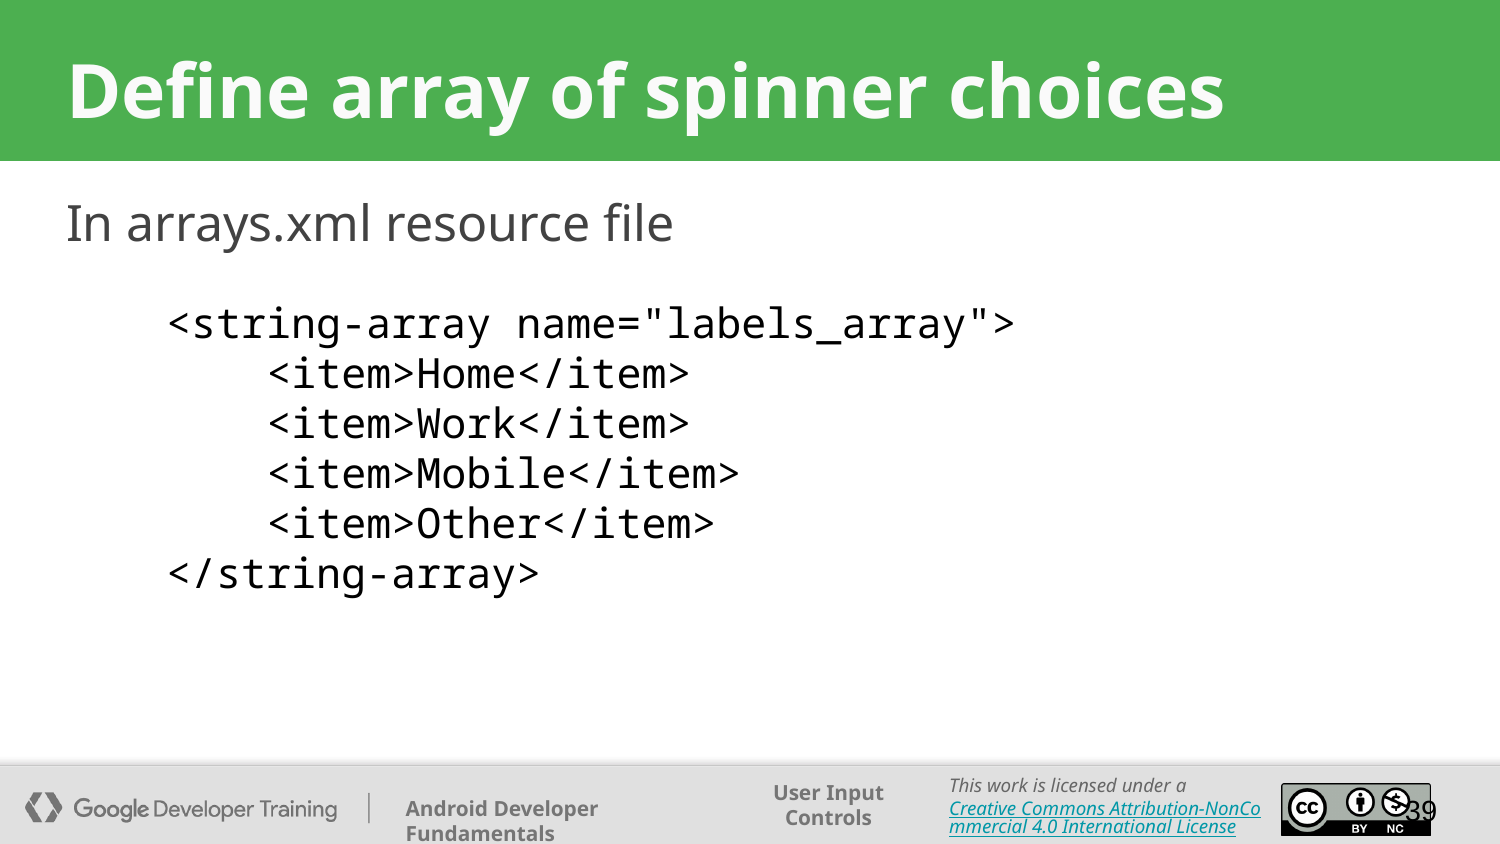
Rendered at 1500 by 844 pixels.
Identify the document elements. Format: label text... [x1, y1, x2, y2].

picture [0, 161, 1500, 844]
title Define array of spinner choices [51, 28, 1449, 122]
slide_number <number> [1389, 777, 1480, 842]
list In arrays.xml resource file <string-array name="labels_array"> <item>Home</item> <item>Work</item> <item>Mobile</item> <item>Other</item> </string-array> [51, 176, 1172, 730]
